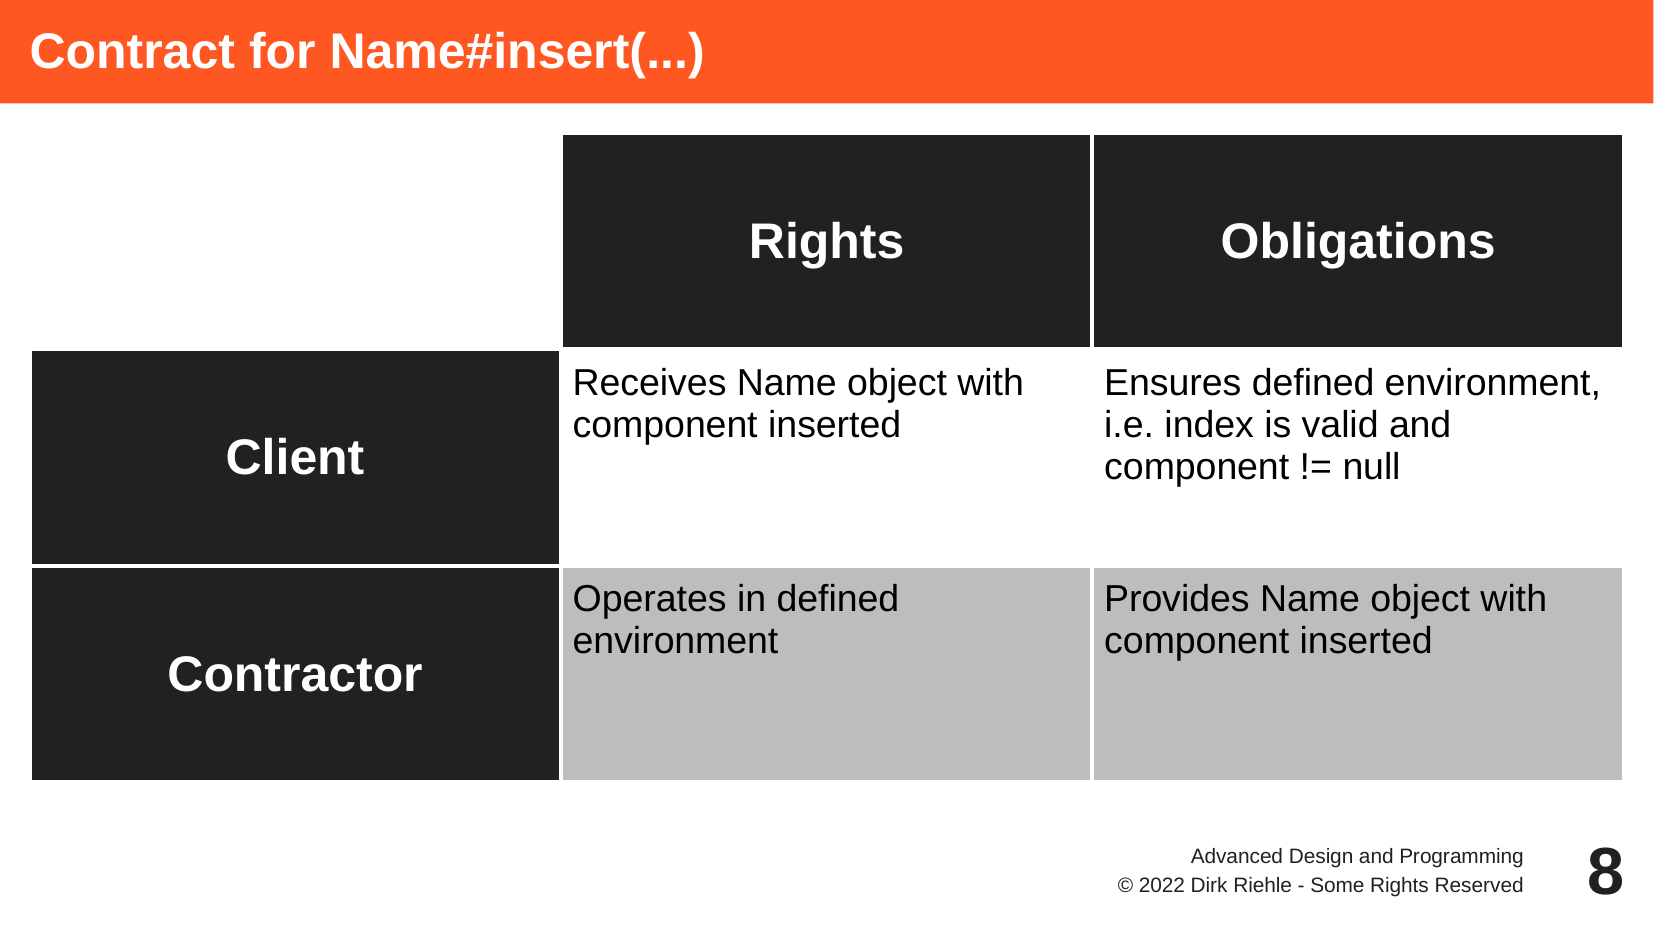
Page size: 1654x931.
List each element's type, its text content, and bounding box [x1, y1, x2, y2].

table_cell Ensures defined environment, i.e. index is valid and component != null [1094, 351, 1622, 564]
table_header Rights [563, 135, 1090, 347]
table_cell Provides Name object with component inserted [1094, 568, 1622, 780]
table_cell Client [32, 351, 559, 564]
table_header Obligations [1094, 135, 1622, 347]
table_cell Receives Name object with component inserted [563, 351, 1090, 564]
table_cell Operates in defined environment [563, 568, 1090, 780]
table_header [32, 135, 559, 347]
table_cell Contractor [32, 568, 559, 780]
title Contract for Name#insert(...) [0, 0, 1654, 104]
